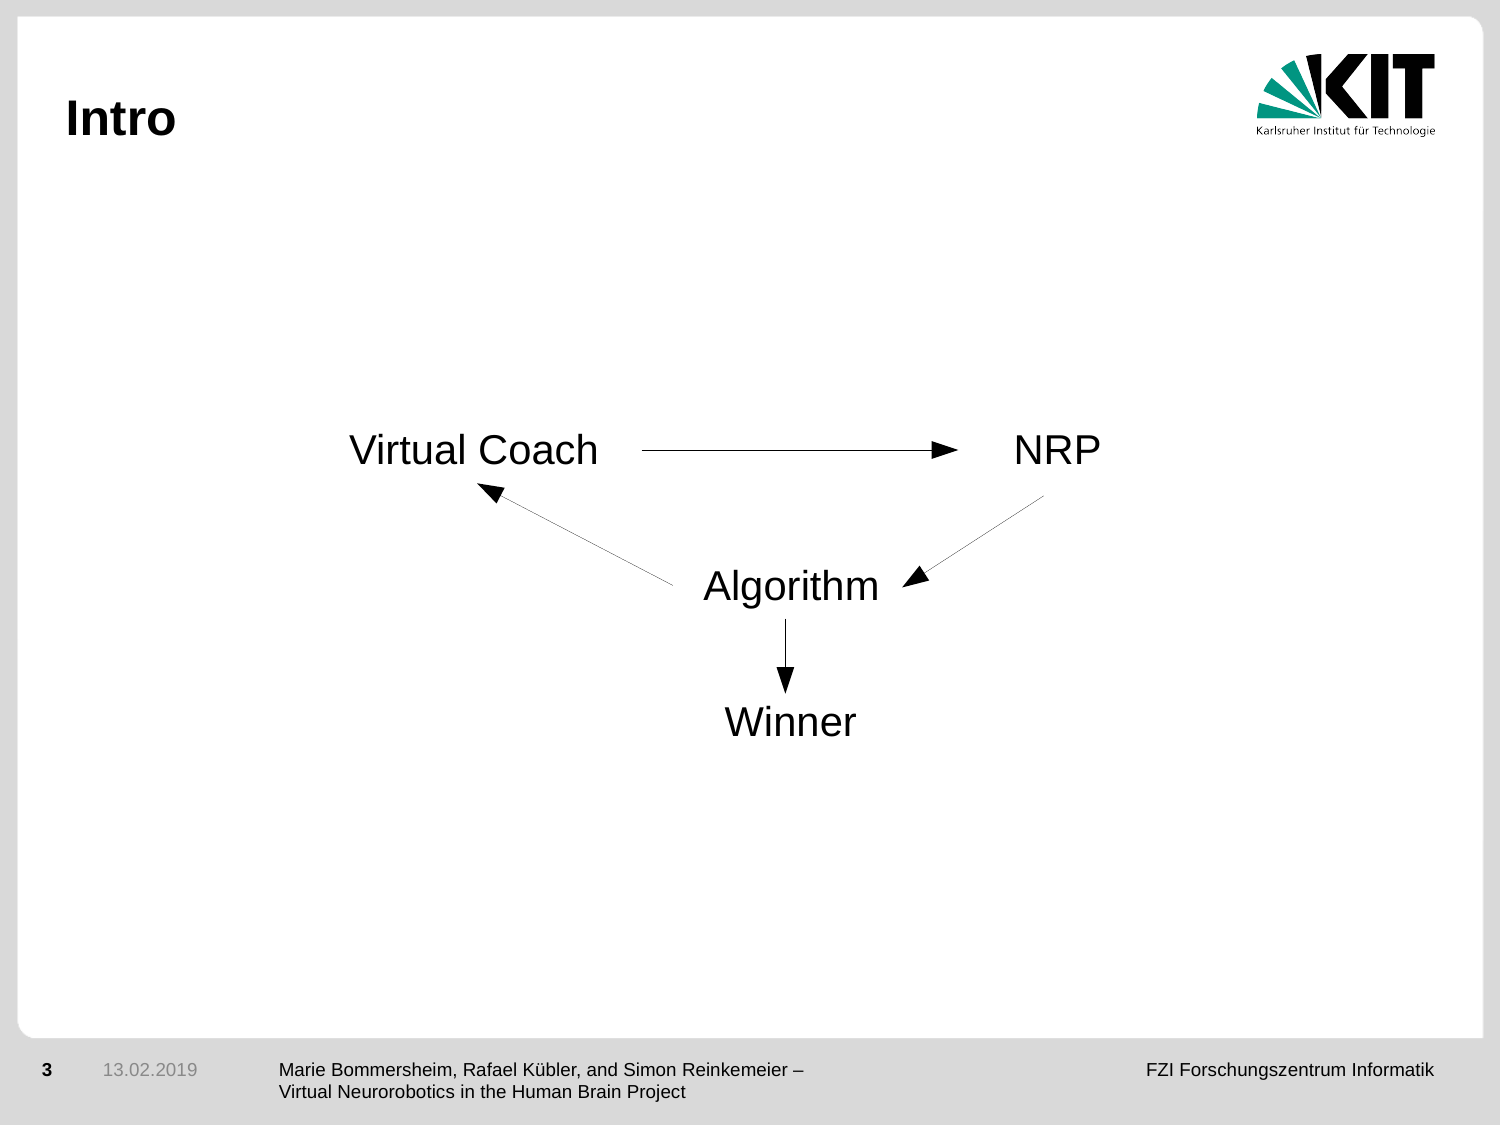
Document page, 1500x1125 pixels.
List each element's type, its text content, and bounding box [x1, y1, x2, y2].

title Intro [65, 64, 1192, 147]
list Virtual Coach NRP Algorithm Winner [65, 197, 1435, 1002]
slide_number 13.02.2019 [102, 1057, 272, 1118]
slide_number <Foliennummer> [41, 1057, 96, 1106]
picture [0, 0, 1500, 1125]
